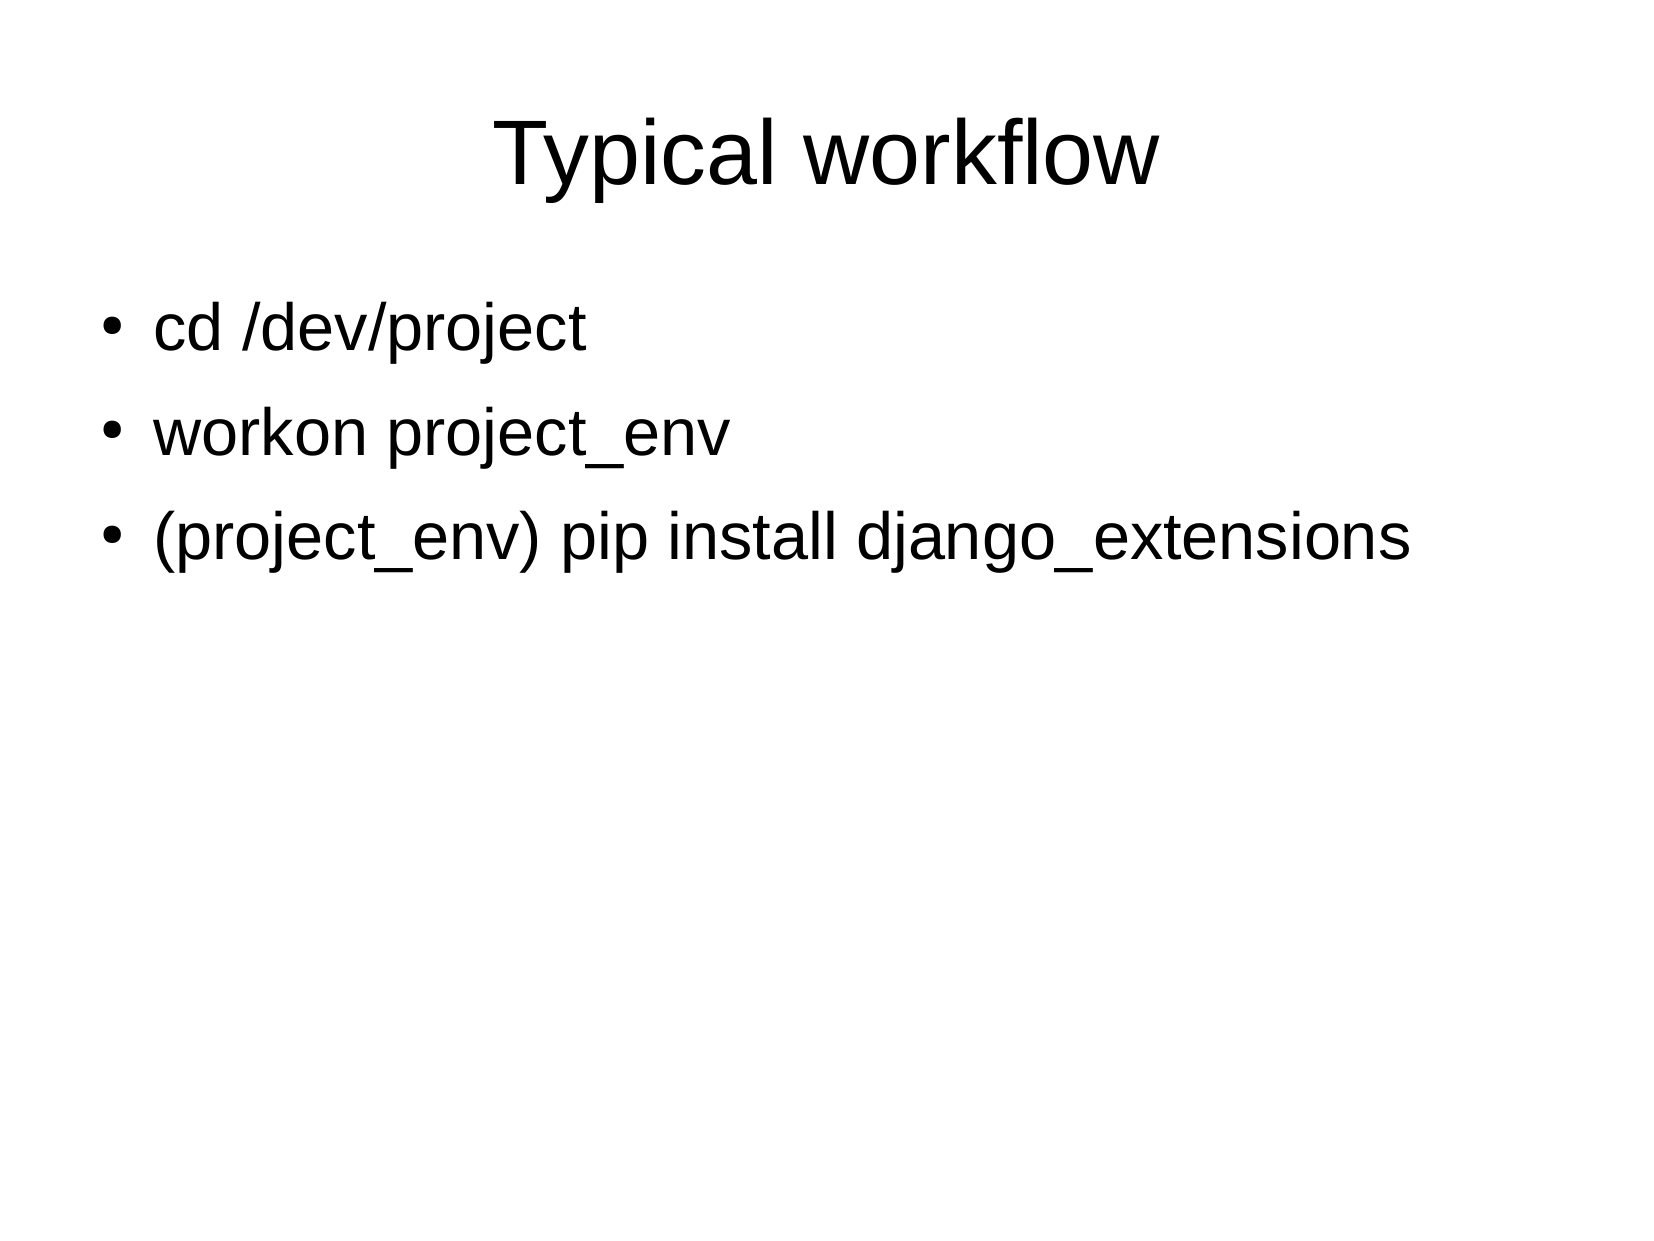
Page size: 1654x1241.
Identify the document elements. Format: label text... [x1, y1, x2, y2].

list cd /dev/project workon project_env (project_env) pip install django_extensions [82, 290, 1538, 1010]
title Typical workflow [82, 49, 1571, 257]
